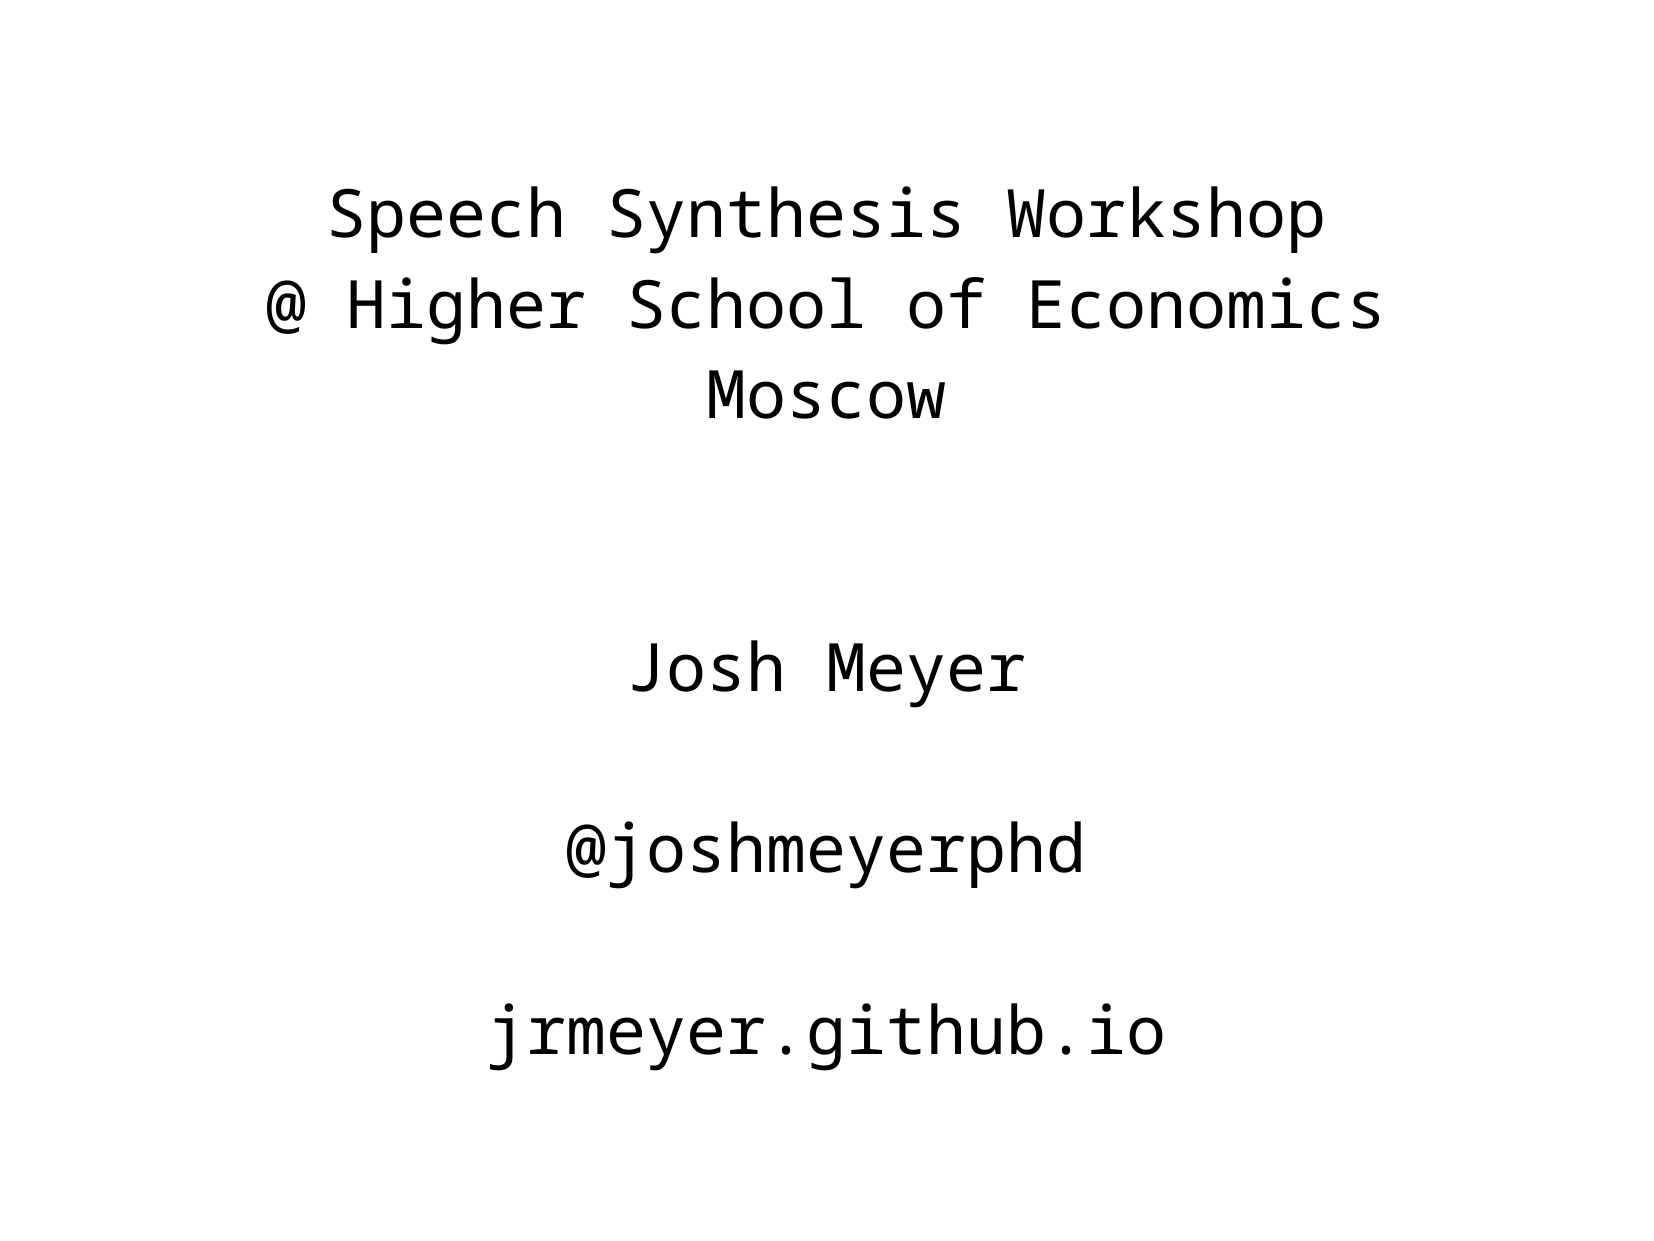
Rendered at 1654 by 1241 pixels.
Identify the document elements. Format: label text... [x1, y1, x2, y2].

text_box Speech Synthesis Workshop @ Higher School of Economics Moscow Josh Meyer @joshmeyerphd jrmeyer.github.io [0, 0, 1654, 1241]
